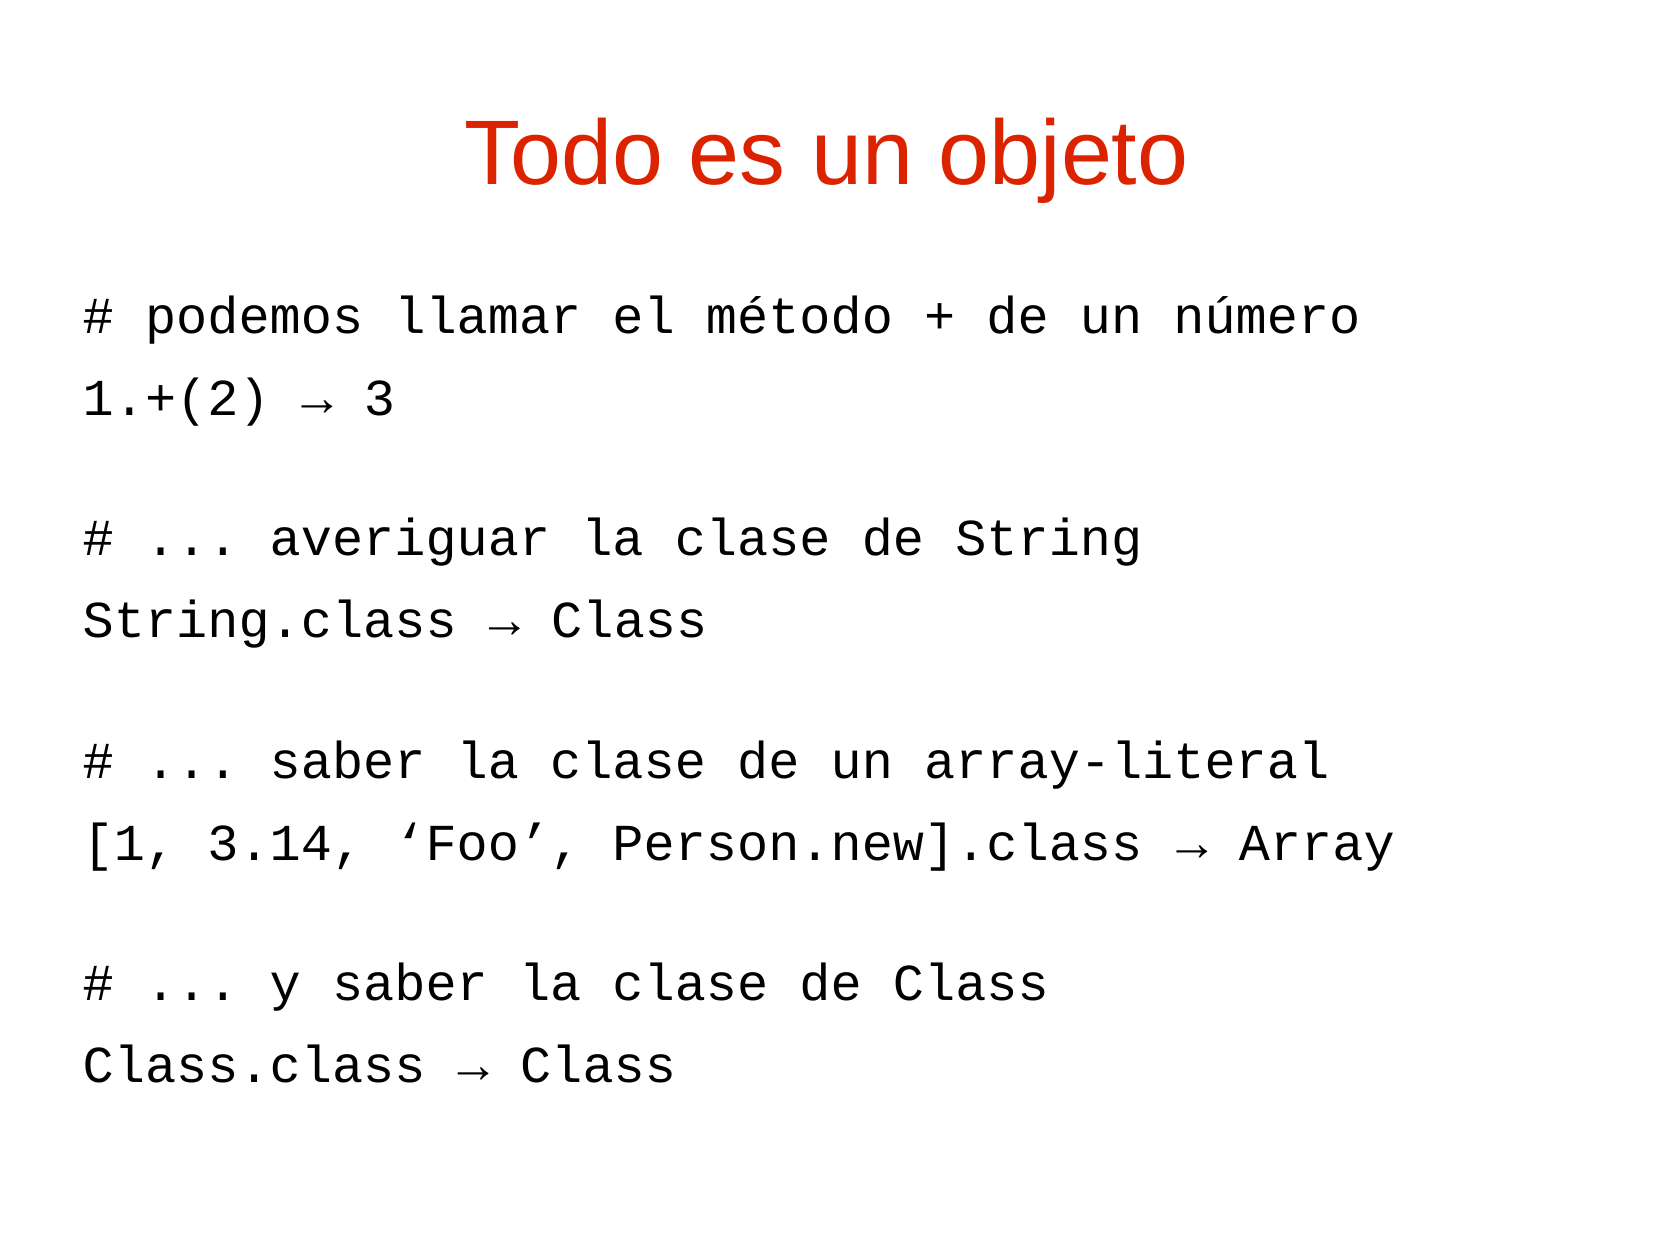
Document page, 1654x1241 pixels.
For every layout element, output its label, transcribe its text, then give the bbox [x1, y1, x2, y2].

title Todo es un objeto [82, 49, 1571, 257]
list # podemos llamar el método + de un número 1.+(2) → 3 # ... averiguar la clase de String String.class → Class # ... saber la clase de un array-literal [1, 3.14, ‘Foo’, Person.new].class → Array # ... y saber la clase de Class Class.class → Class [82, 290, 1571, 1109]
